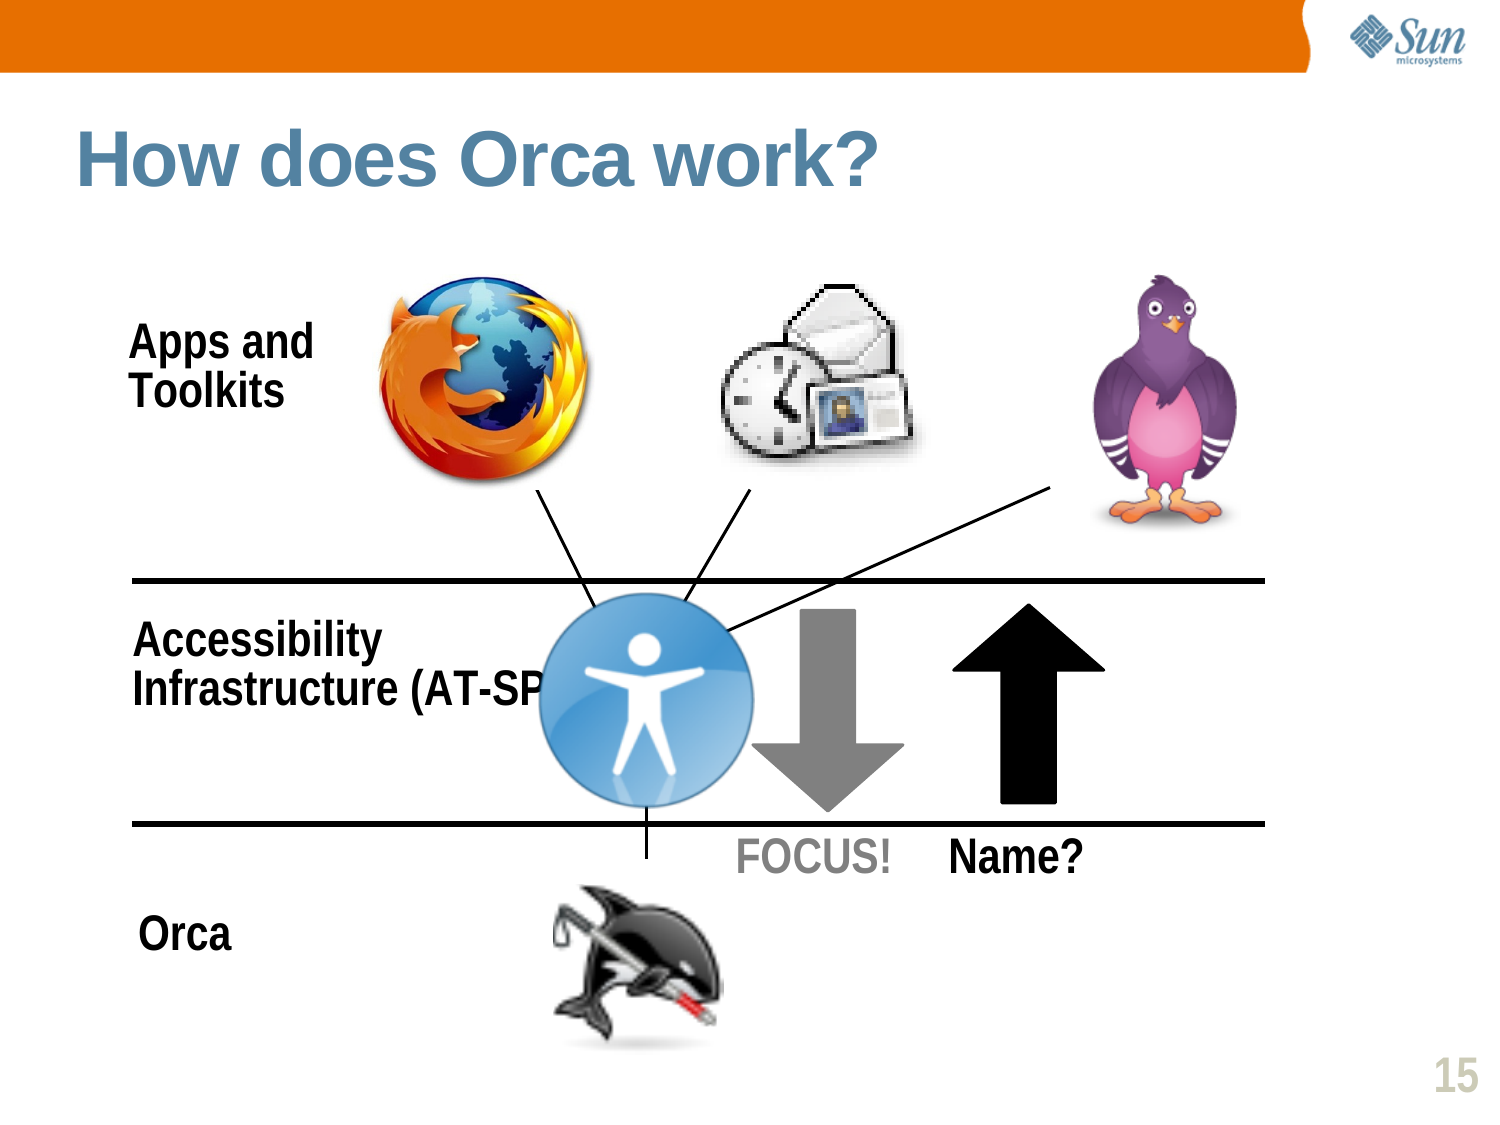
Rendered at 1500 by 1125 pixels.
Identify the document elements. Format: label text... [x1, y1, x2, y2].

text_box FOCUS! [735, 834, 950, 894]
text_box [953, 604, 1104, 803]
picture [1090, 274, 1241, 534]
picture [553, 884, 724, 1055]
title How does Orca work? [75, 122, 1438, 228]
picture [538, 592, 755, 809]
text_box Accessibility Infrastructure (AT-SPI) [132, 617, 538, 775]
picture [717, 276, 931, 490]
text_box Orca [138, 911, 401, 971]
text_box [755, 610, 903, 812]
text_box Apps and Toolkits [128, 319, 354, 478]
picture [0, 0, 1500, 75]
text_box Name? [948, 835, 1141, 894]
picture [372, 274, 595, 490]
